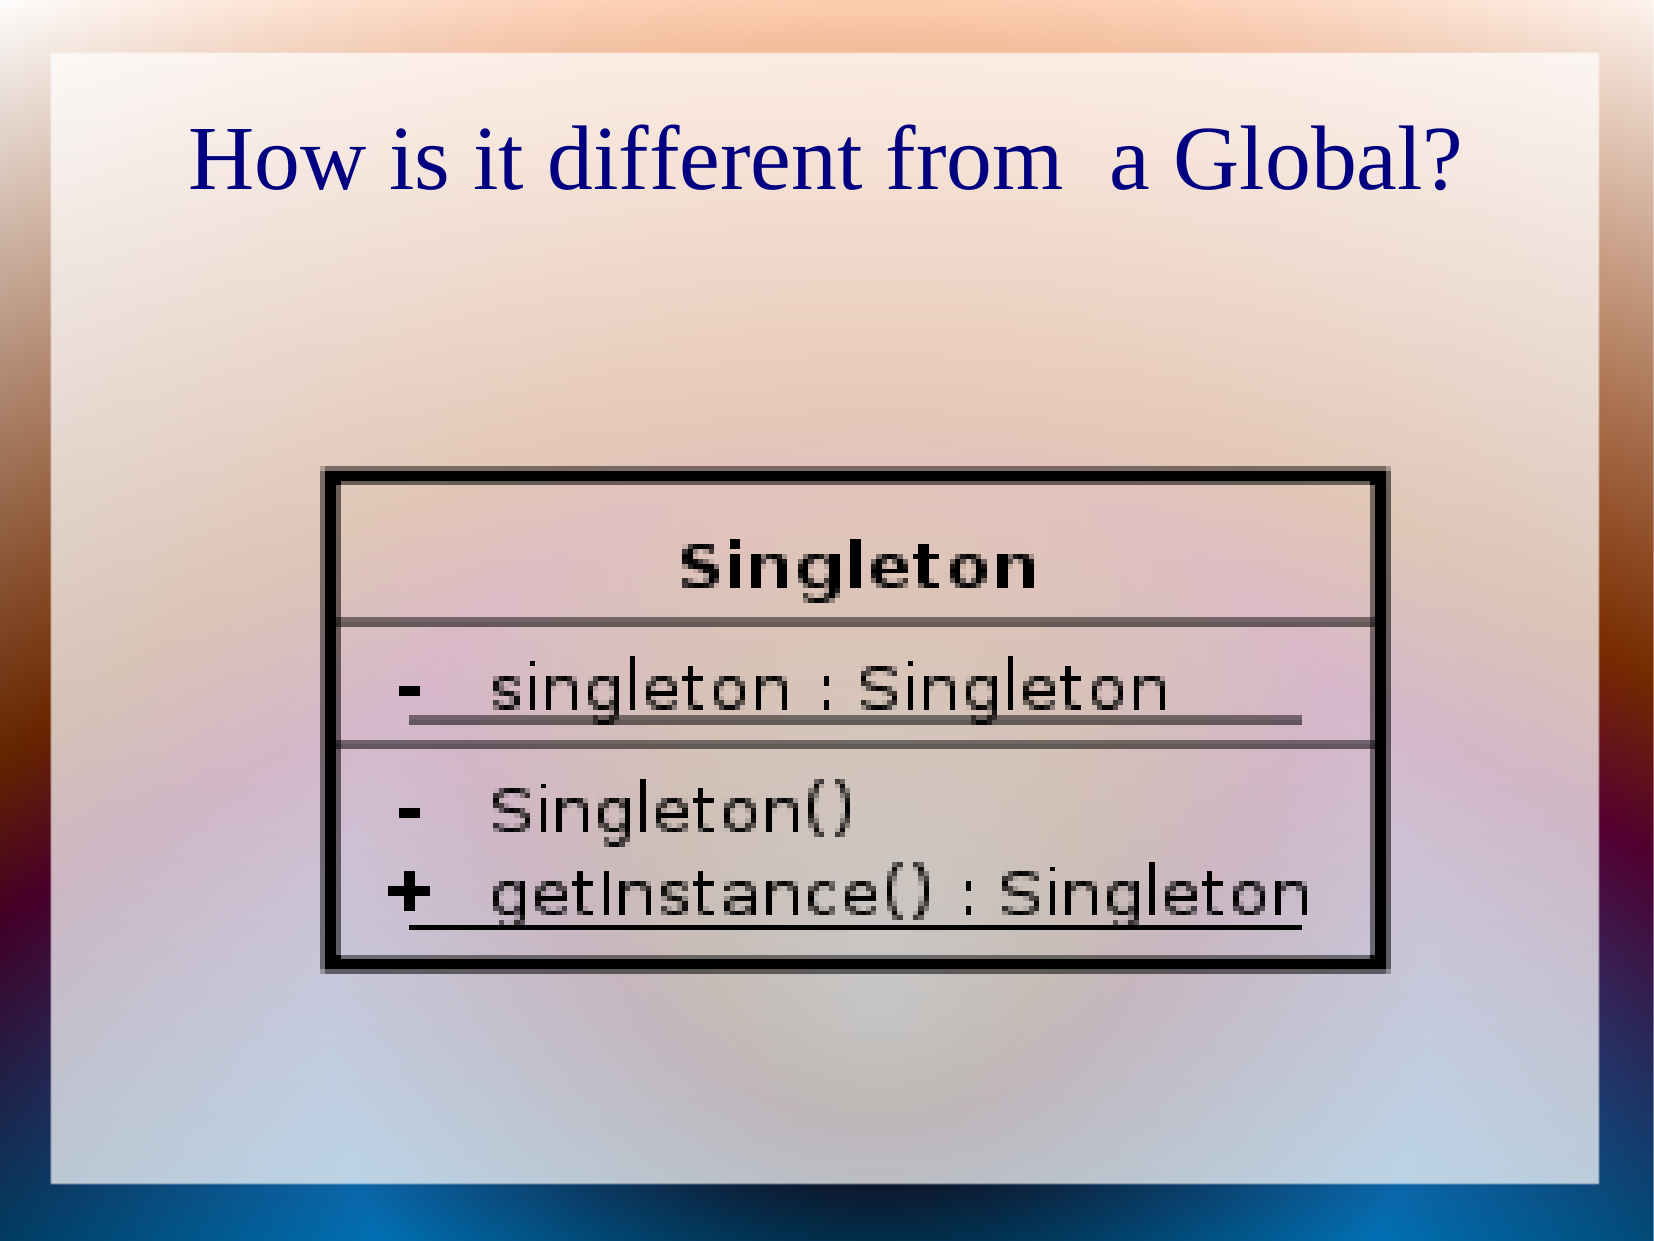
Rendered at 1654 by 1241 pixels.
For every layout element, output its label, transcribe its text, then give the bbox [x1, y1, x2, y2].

title How is it different from a Global? [82, 55, 1571, 263]
picture [0, 0, 1654, 1241]
